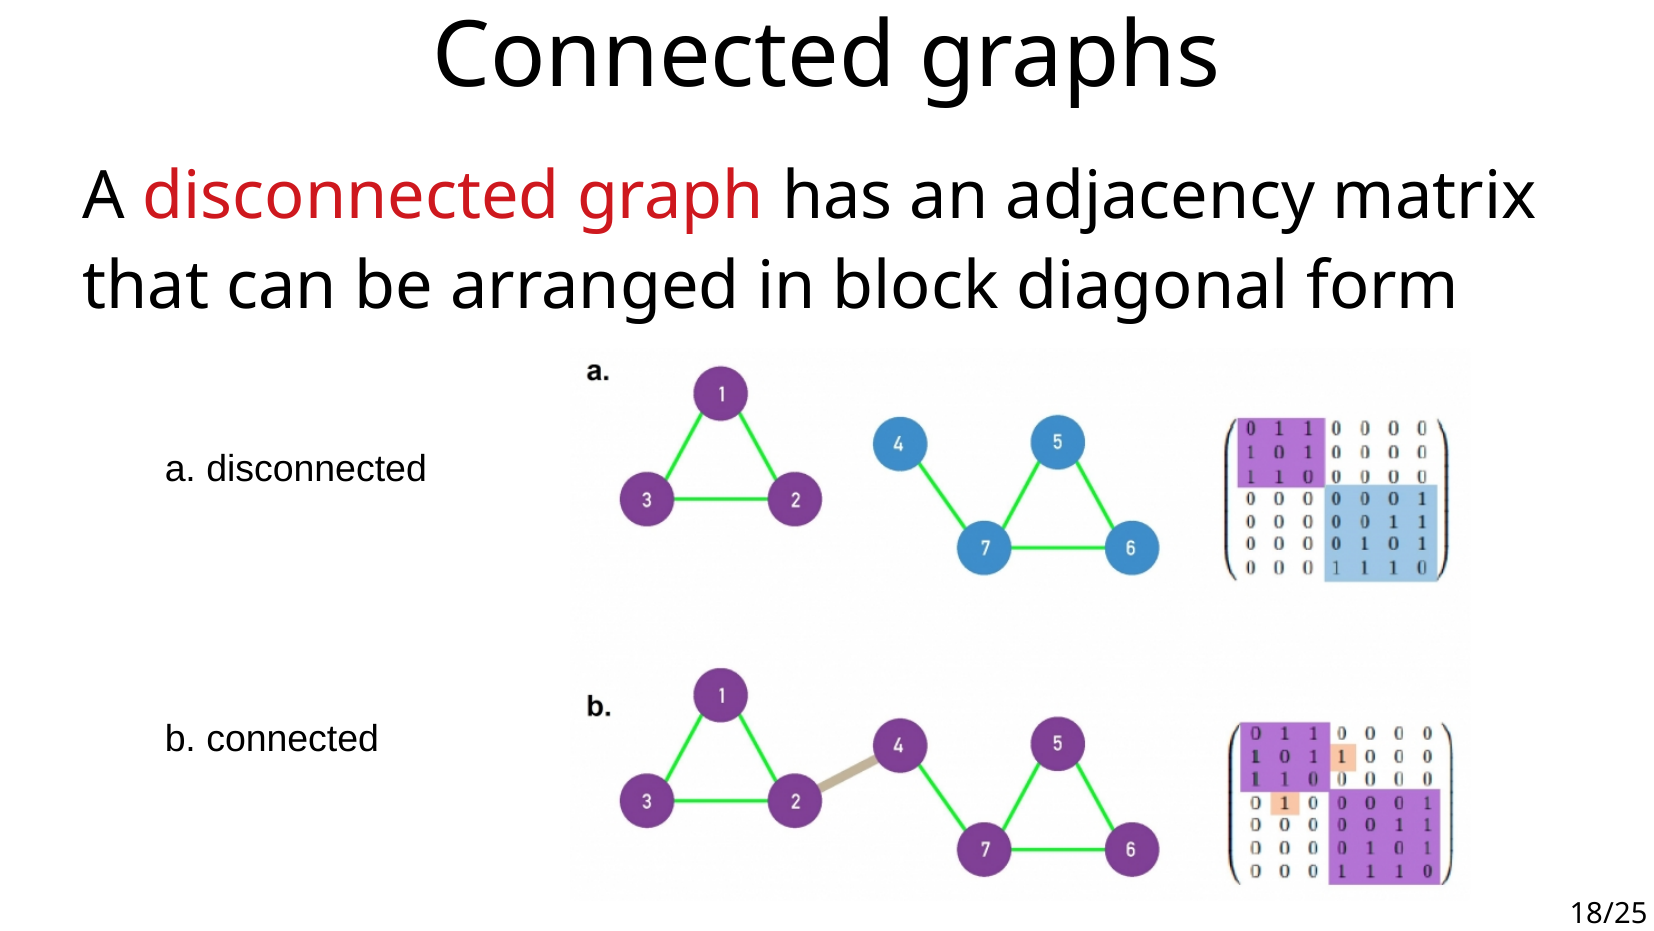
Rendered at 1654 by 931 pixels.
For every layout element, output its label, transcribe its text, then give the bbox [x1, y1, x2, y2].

text_box a. disconnected [150, 439, 481, 526]
list A disconnected graph has an adjacency matrix that can be arranged in block diagonal form [82, 146, 1571, 344]
title Connected graphs [82, 0, 1571, 146]
picture [570, 348, 1471, 901]
text_box b. connected [150, 709, 481, 796]
